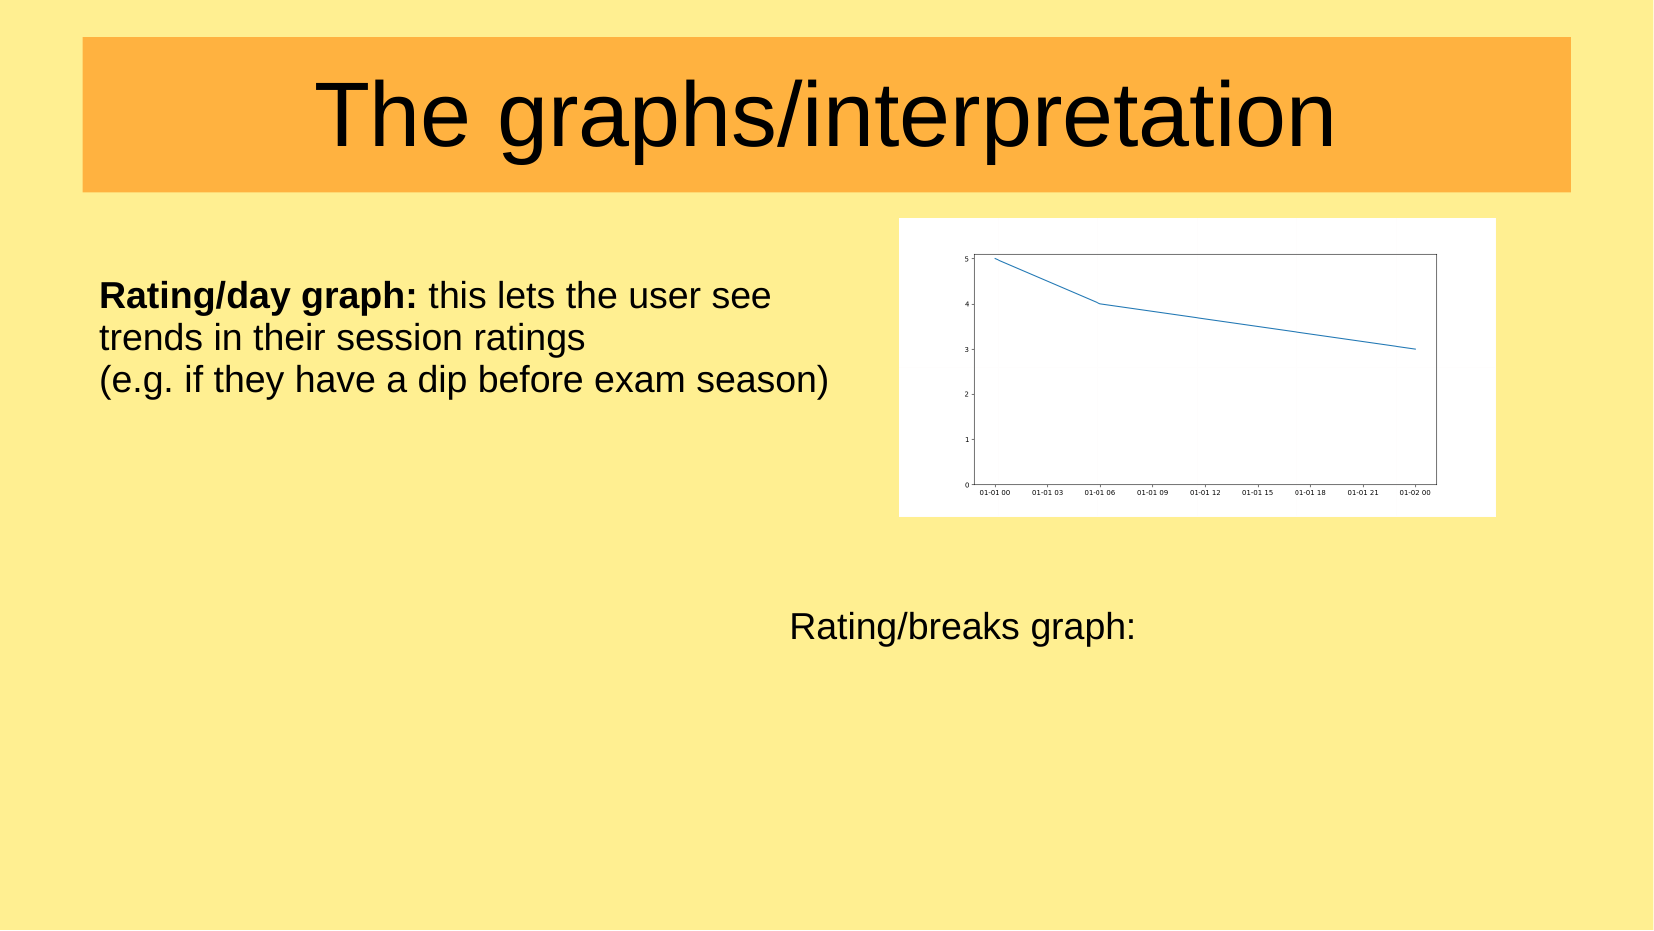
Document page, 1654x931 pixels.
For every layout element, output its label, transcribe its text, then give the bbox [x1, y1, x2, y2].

picture [899, 218, 1496, 517]
title The graphs/interpretation [82, 37, 1571, 193]
text_box Rating/day graph: this lets the user see trends in their session ratings (e.g. if they have a dip before exam season) [84, 267, 855, 456]
text_box Rating/breaks graph: [774, 597, 1235, 702]
